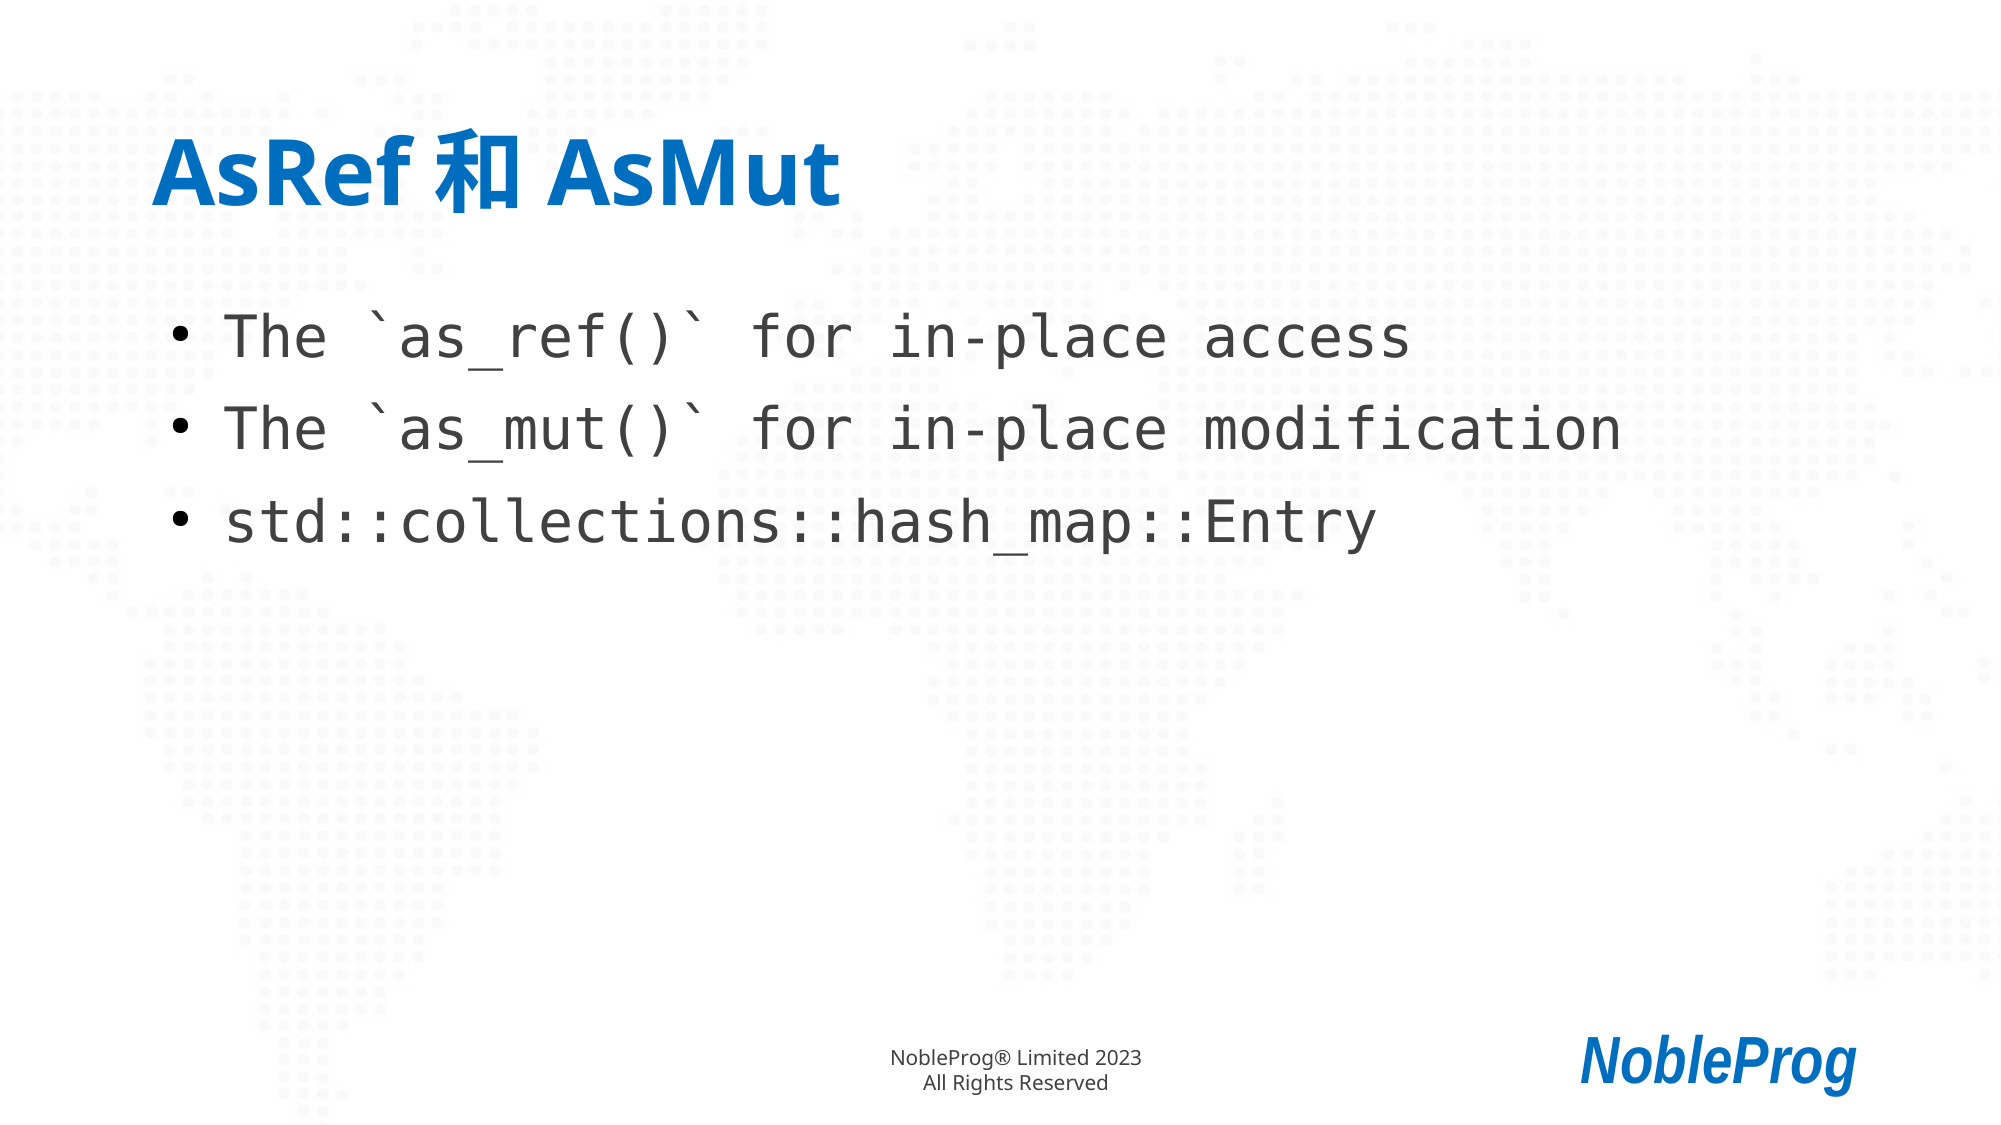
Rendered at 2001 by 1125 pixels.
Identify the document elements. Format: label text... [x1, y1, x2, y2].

title AsRef和AsMut [137, 59, 1863, 278]
list The `as_ref()` for in-place access The `as_mut()` for in-place modification std::collections::hash_map::Entry [137, 299, 1863, 1014]
